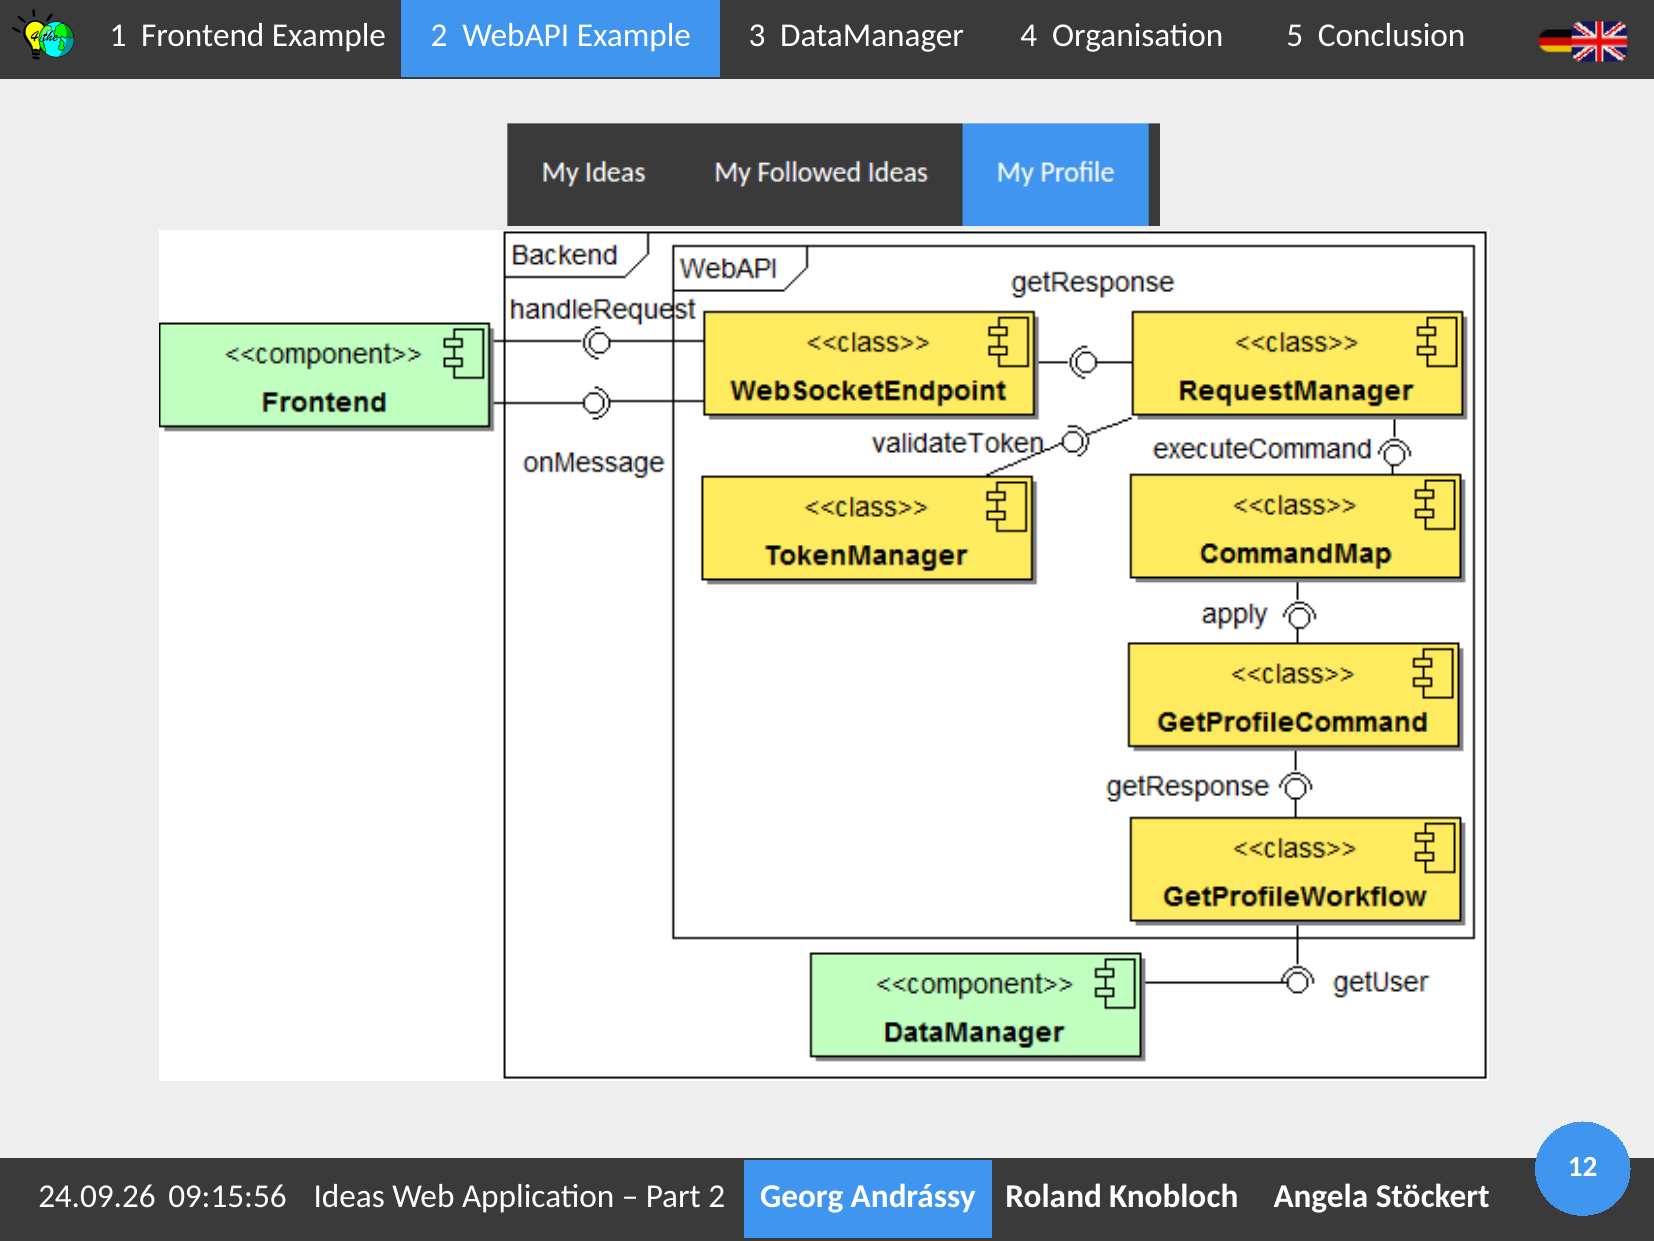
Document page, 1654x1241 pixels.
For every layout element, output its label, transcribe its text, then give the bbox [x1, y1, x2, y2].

text_box Ideas Web Application – Part 2 [307, 1160, 733, 1238]
text_box 3 DataManager [720, 0, 992, 77]
text_box Roland Knobloch [992, 1160, 1251, 1238]
picture [1536, 18, 1629, 64]
text_box 4 Organisation [992, 0, 1251, 77]
text_box Angela Stöckert [1251, 1160, 1512, 1238]
picture [159, 230, 1489, 1081]
text_box Georg Andrássy [744, 1160, 992, 1238]
text_box 2 WebAPI Example [401, 0, 720, 77]
text_box 5 Conclusion [1251, 0, 1501, 77]
picture [2, 0, 83, 79]
picture [506, 122, 1160, 226]
text_box 1 Frontend Example [94, 0, 401, 77]
